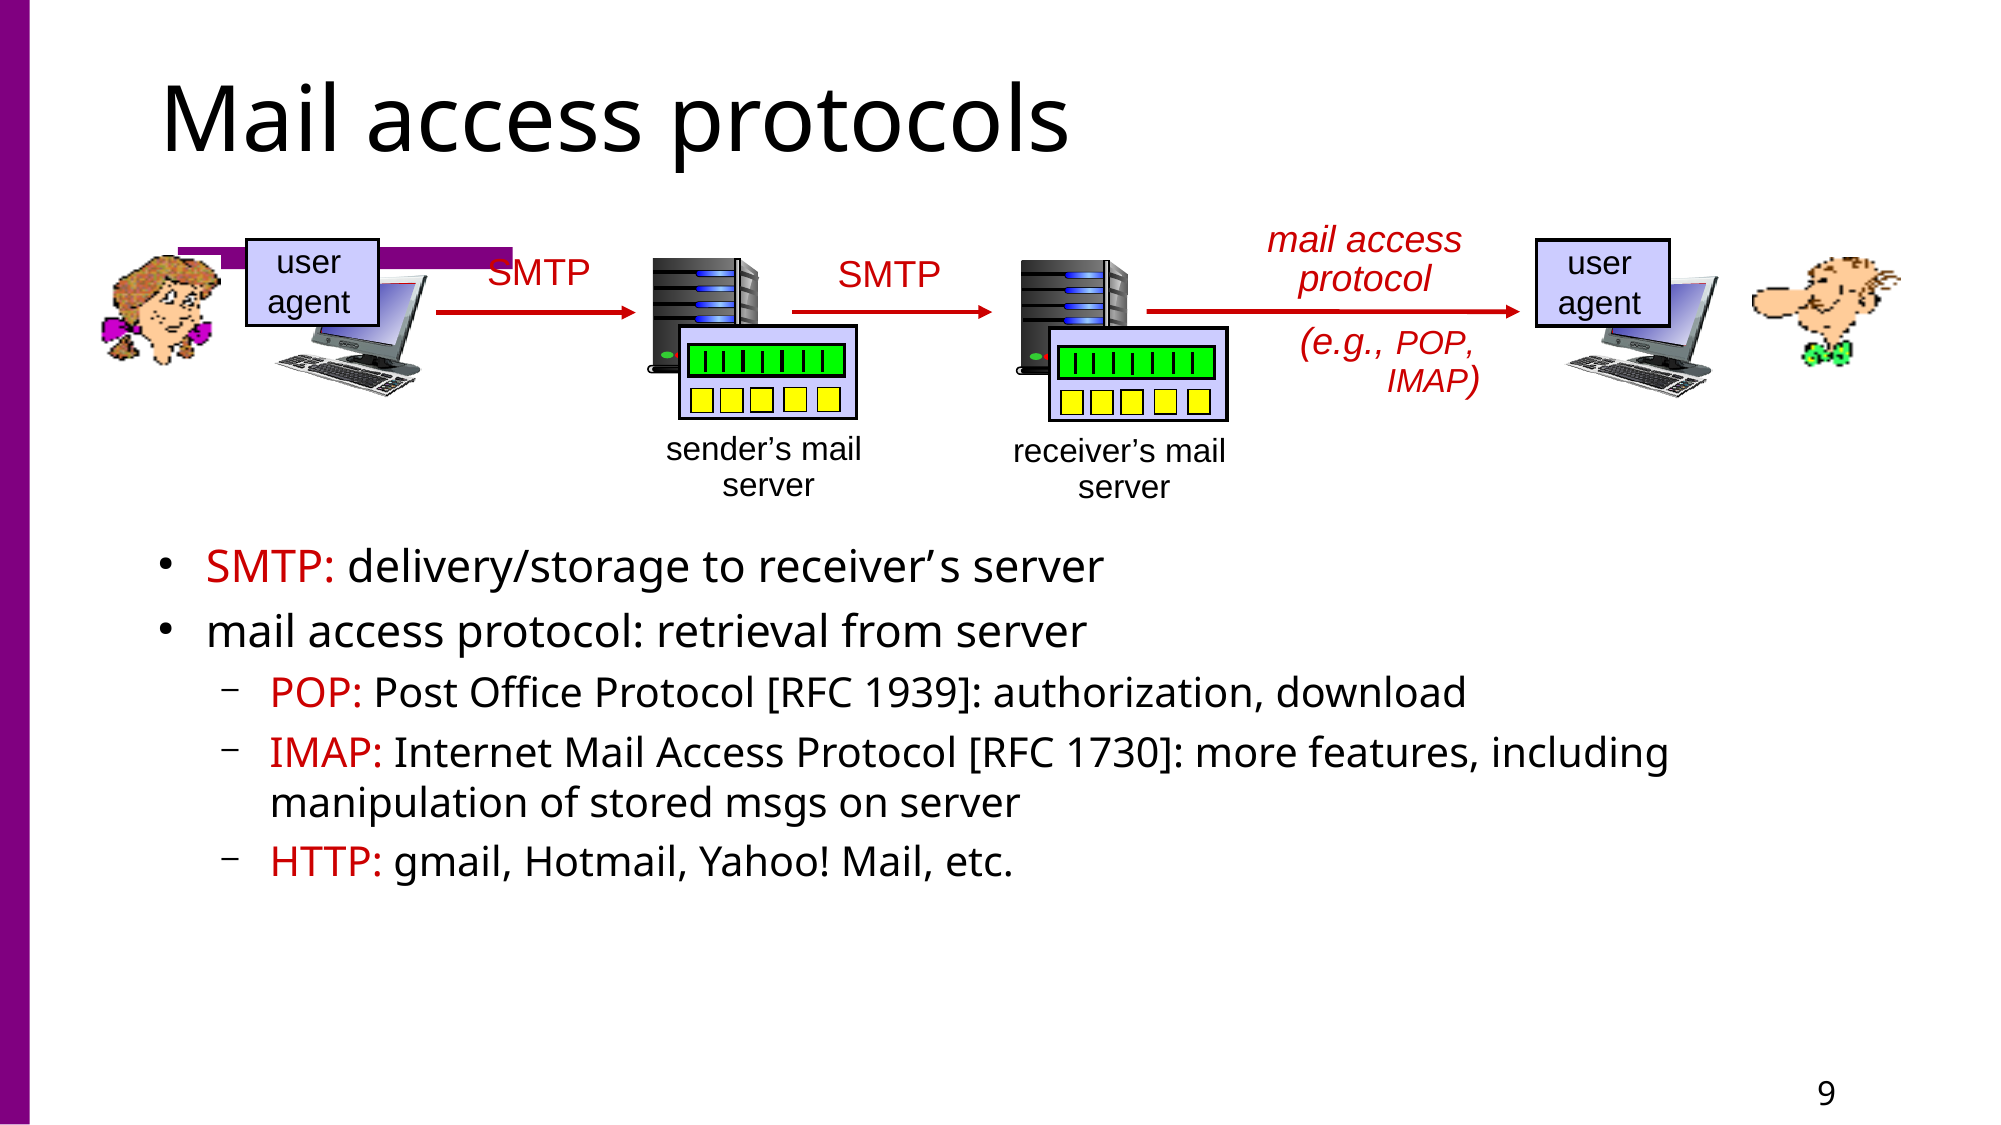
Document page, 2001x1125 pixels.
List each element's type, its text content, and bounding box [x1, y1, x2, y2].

text_box [1016, 260, 1227, 421]
text_box [321, 239, 416, 346]
text_box [827, 238, 1015, 290]
picture [238, 269, 433, 406]
text_box SMTP [472, 240, 607, 302]
list SMTP: delivery/storage to receiver’s server mail access protocol: retrieval from server POP: Post Office Protocol [RFC 1939]: authorization, download IMAP: Internet Mail Access Protocol [RFC 1730]: more features, including manipulation of stored msgs on server HTTP: gmail, Hotmail, Yahoo! Mail, etc. [126, 529, 1742, 893]
text_box [1536, 240, 1543, 326]
text_box [246, 239, 252, 326]
text_box mail access protocol [1199, 214, 1531, 307]
text_box (e.g., POP, IMAP) [1284, 316, 1500, 408]
text_box SMTP [822, 242, 957, 303]
picture [97, 255, 221, 370]
picture [1752, 257, 1901, 372]
text_box user agent [252, 232, 366, 329]
title Mail access protocols [109, 41, 1810, 189]
text_box [1611, 240, 1707, 346]
text_box sender’s mail server [651, 424, 887, 512]
text_box receiver’s mail server [998, 426, 1251, 514]
text_box user agent [1543, 233, 1657, 329]
picture [1528, 270, 1724, 407]
text_box [647, 258, 857, 419]
